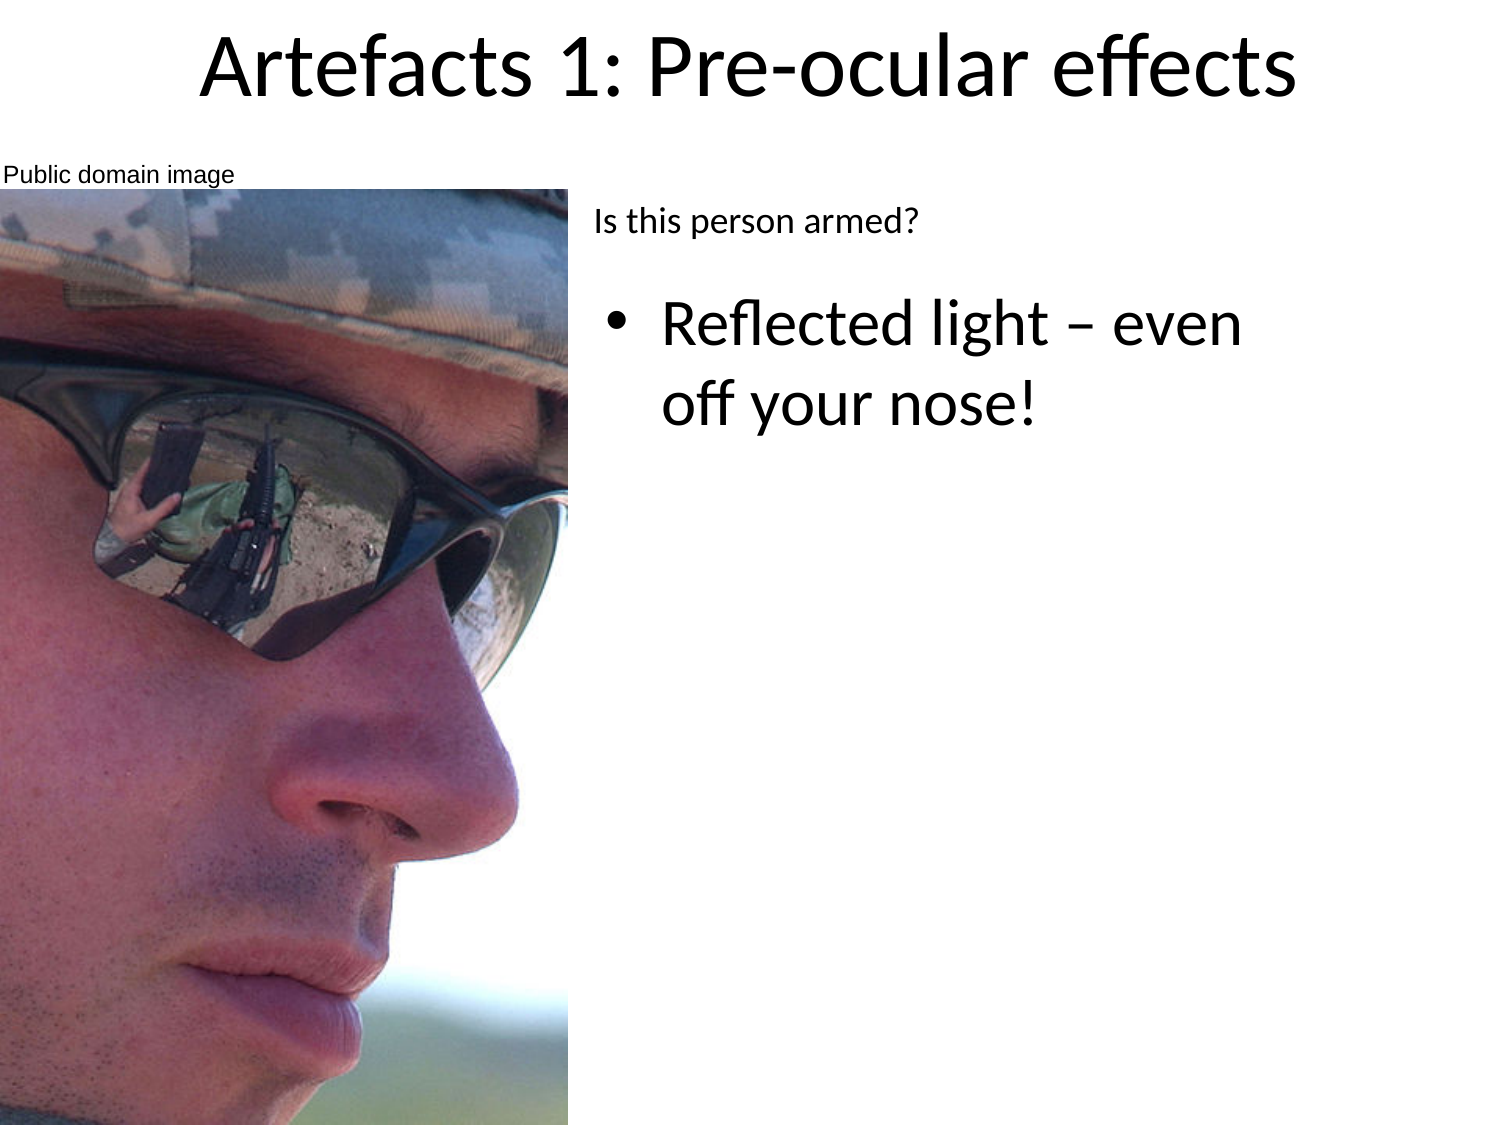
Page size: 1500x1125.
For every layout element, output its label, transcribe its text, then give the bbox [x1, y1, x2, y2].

text_box Is this person armed? [578, 188, 1111, 249]
text_box Public domain image [0, 153, 662, 197]
picture [0, 197, 568, 1125]
list Reflected light – even off your nose! [590, 271, 1312, 910]
title Artefacts 1: Pre-ocular effects [75, 0, 1425, 154]
